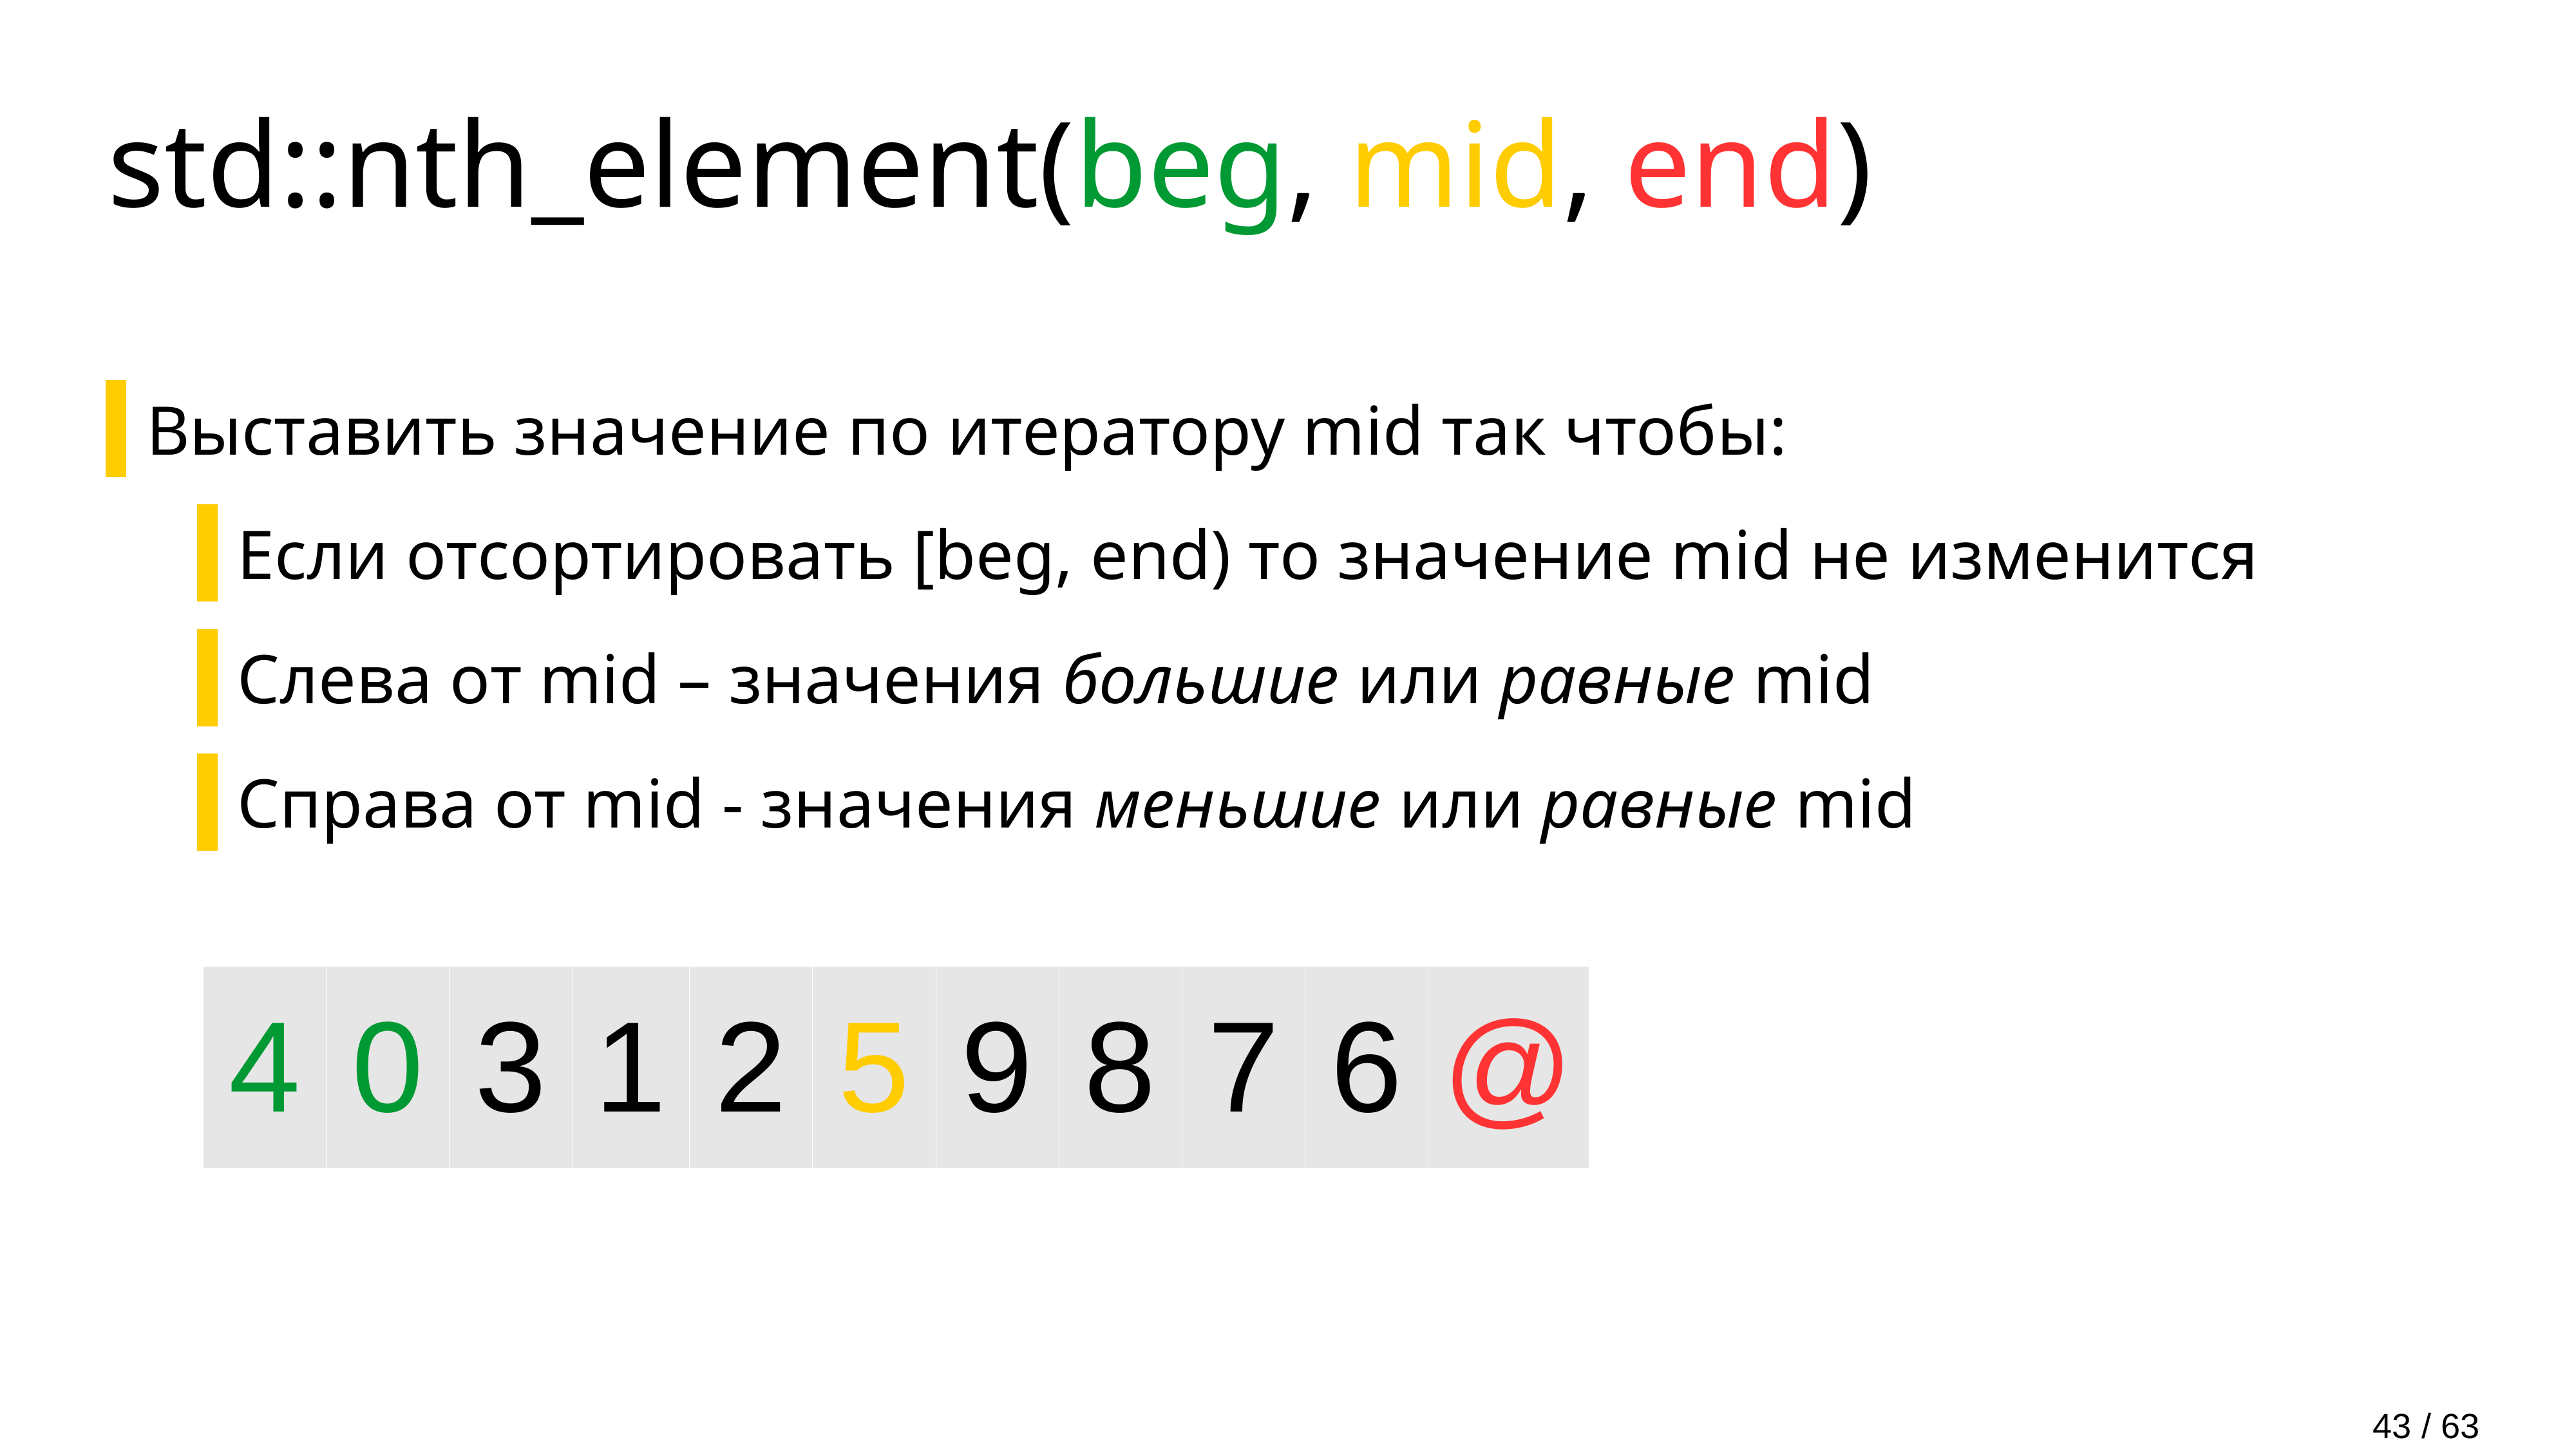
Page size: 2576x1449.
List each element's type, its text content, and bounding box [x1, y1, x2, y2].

table_header @ [1428, 967, 1589, 1168]
title std::nth_element(beg, mid, end) [108, 88, 2468, 235]
table_header 0 [327, 967, 449, 1168]
text_box Выставить значение по итератору mid так чтобы: Если отсортировать [beg, end) то значение mid не изменится Слева от mid – значения большие или равные mid Справа от mid - значения меньшие или равные mid [96, 364, 2512, 1419]
table_header 4 [204, 967, 326, 1168]
table_header 8 [1059, 967, 1182, 1168]
table_header 2 [690, 967, 812, 1168]
table_header 9 [936, 967, 1059, 1168]
text_box <number> / 63 [2363, 1402, 2576, 1449]
table_header 7 [1182, 967, 1305, 1168]
table_header 1 [573, 967, 689, 1168]
table_header 3 [450, 967, 573, 1168]
table_header 5 [813, 967, 936, 1168]
table_header 6 [1305, 967, 1428, 1168]
